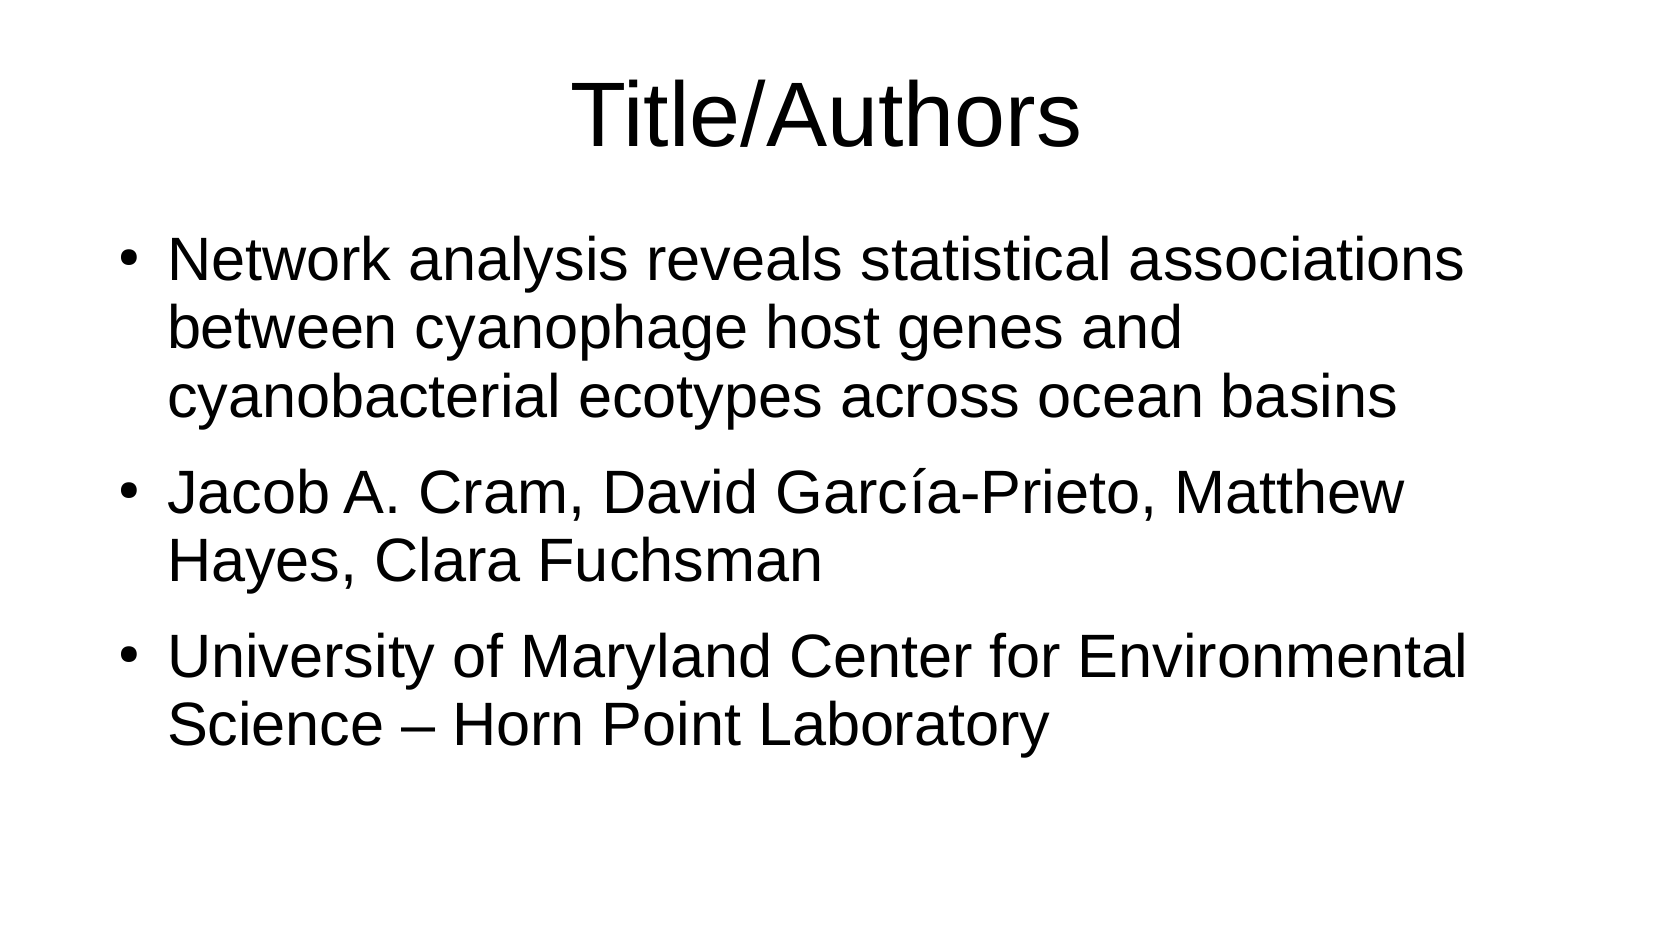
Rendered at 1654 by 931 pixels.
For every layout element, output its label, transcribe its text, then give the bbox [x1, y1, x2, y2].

title Title/Authors [82, 37, 1571, 193]
list Network analysis reveals statistical associations between cyanophage host genes and cyanobacterial ecotypes across ocean basins Jacob A. Cram, David García-Prieto, Matthew Hayes, Clara Fuchsman University of Maryland Center for Environmental Science – Horn Point Laboratory [101, 225, 1591, 765]
